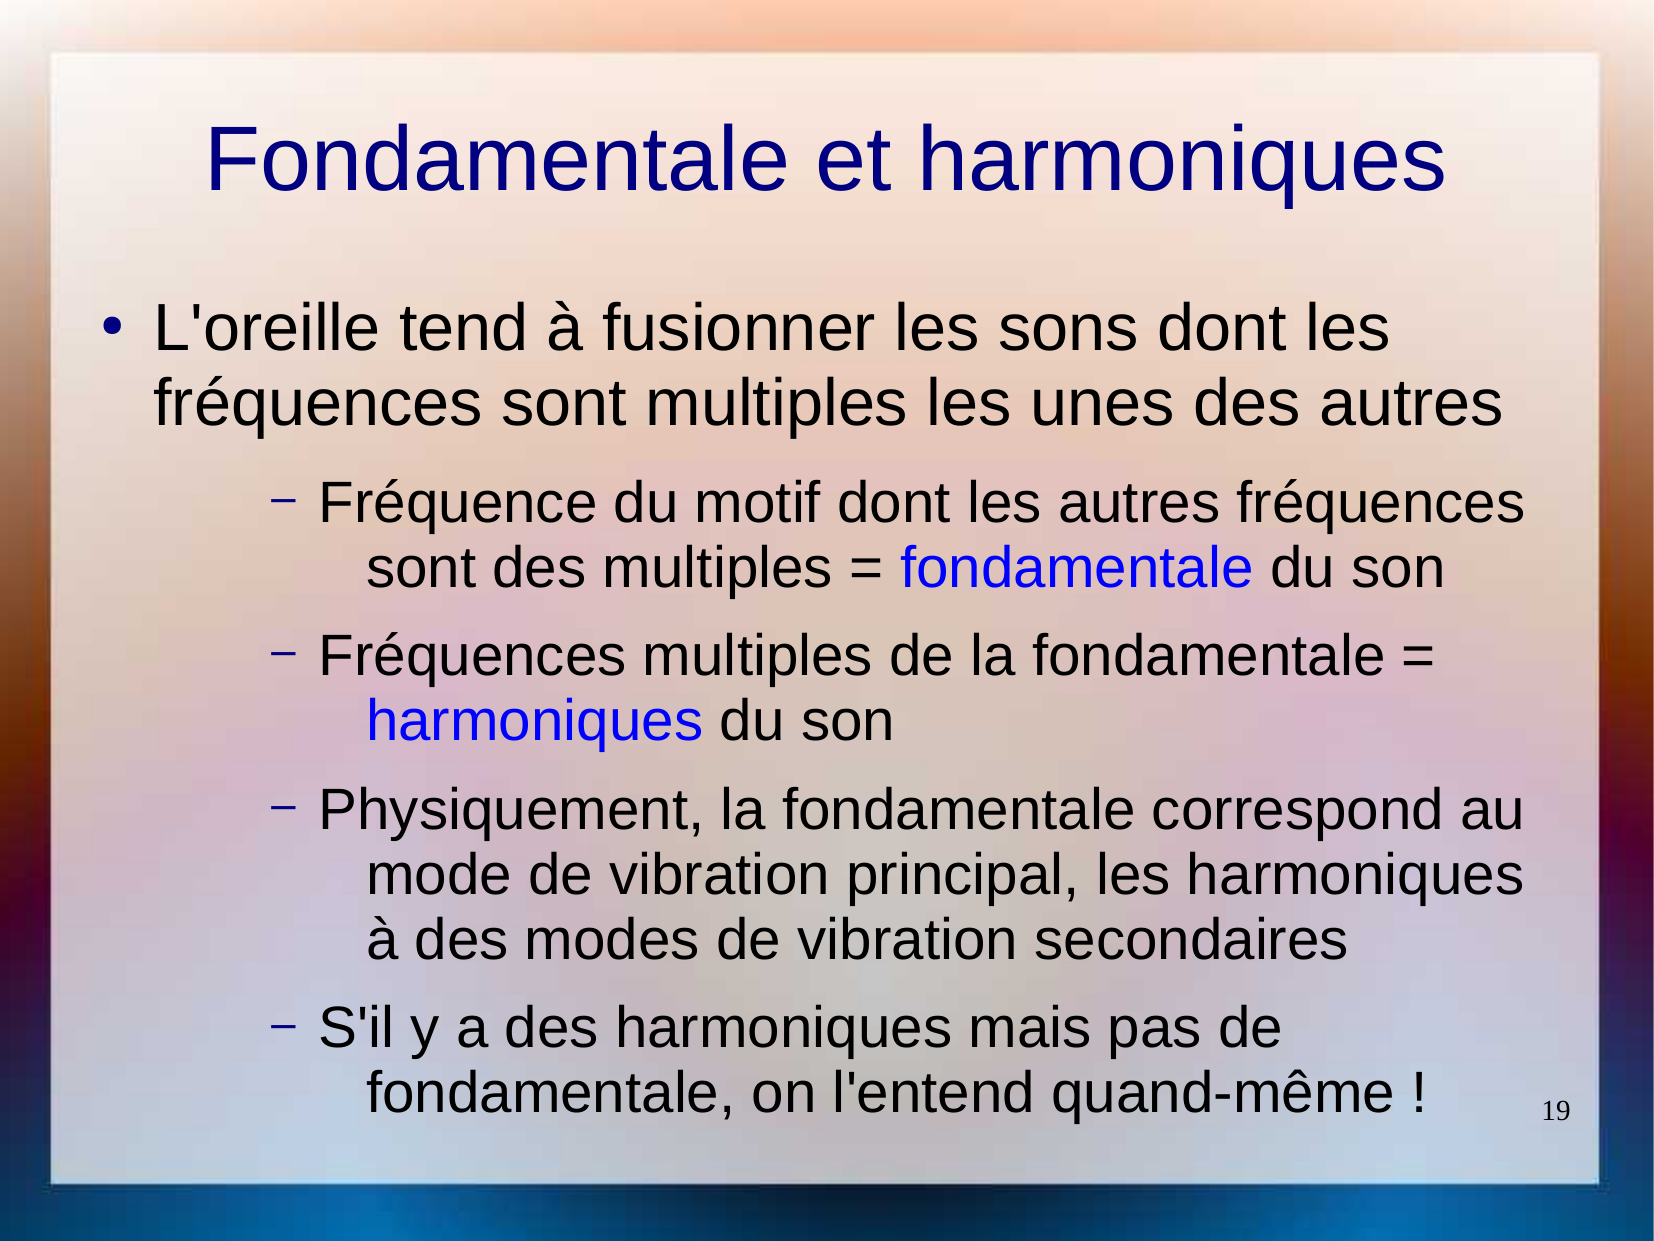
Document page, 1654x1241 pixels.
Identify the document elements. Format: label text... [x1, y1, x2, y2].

list L'oreille tend à fusionner les sons dont les fréquences sont multiples les unes des autres Fréquence du motif dont les autres fréquences sont des multiples = fondamentale du son Fréquences multiples de la fondamentale = harmoniques du son Physiquement, la fondamentale correspond au mode de vibration principal, les harmoniques à des modes de vibration secondaires S'il y a des harmoniques mais pas de fondamentale, on l'entend quand-même ! [82, 290, 1571, 1128]
title Fondamentale et harmoniques [82, 55, 1571, 263]
picture [0, 0, 1654, 1241]
